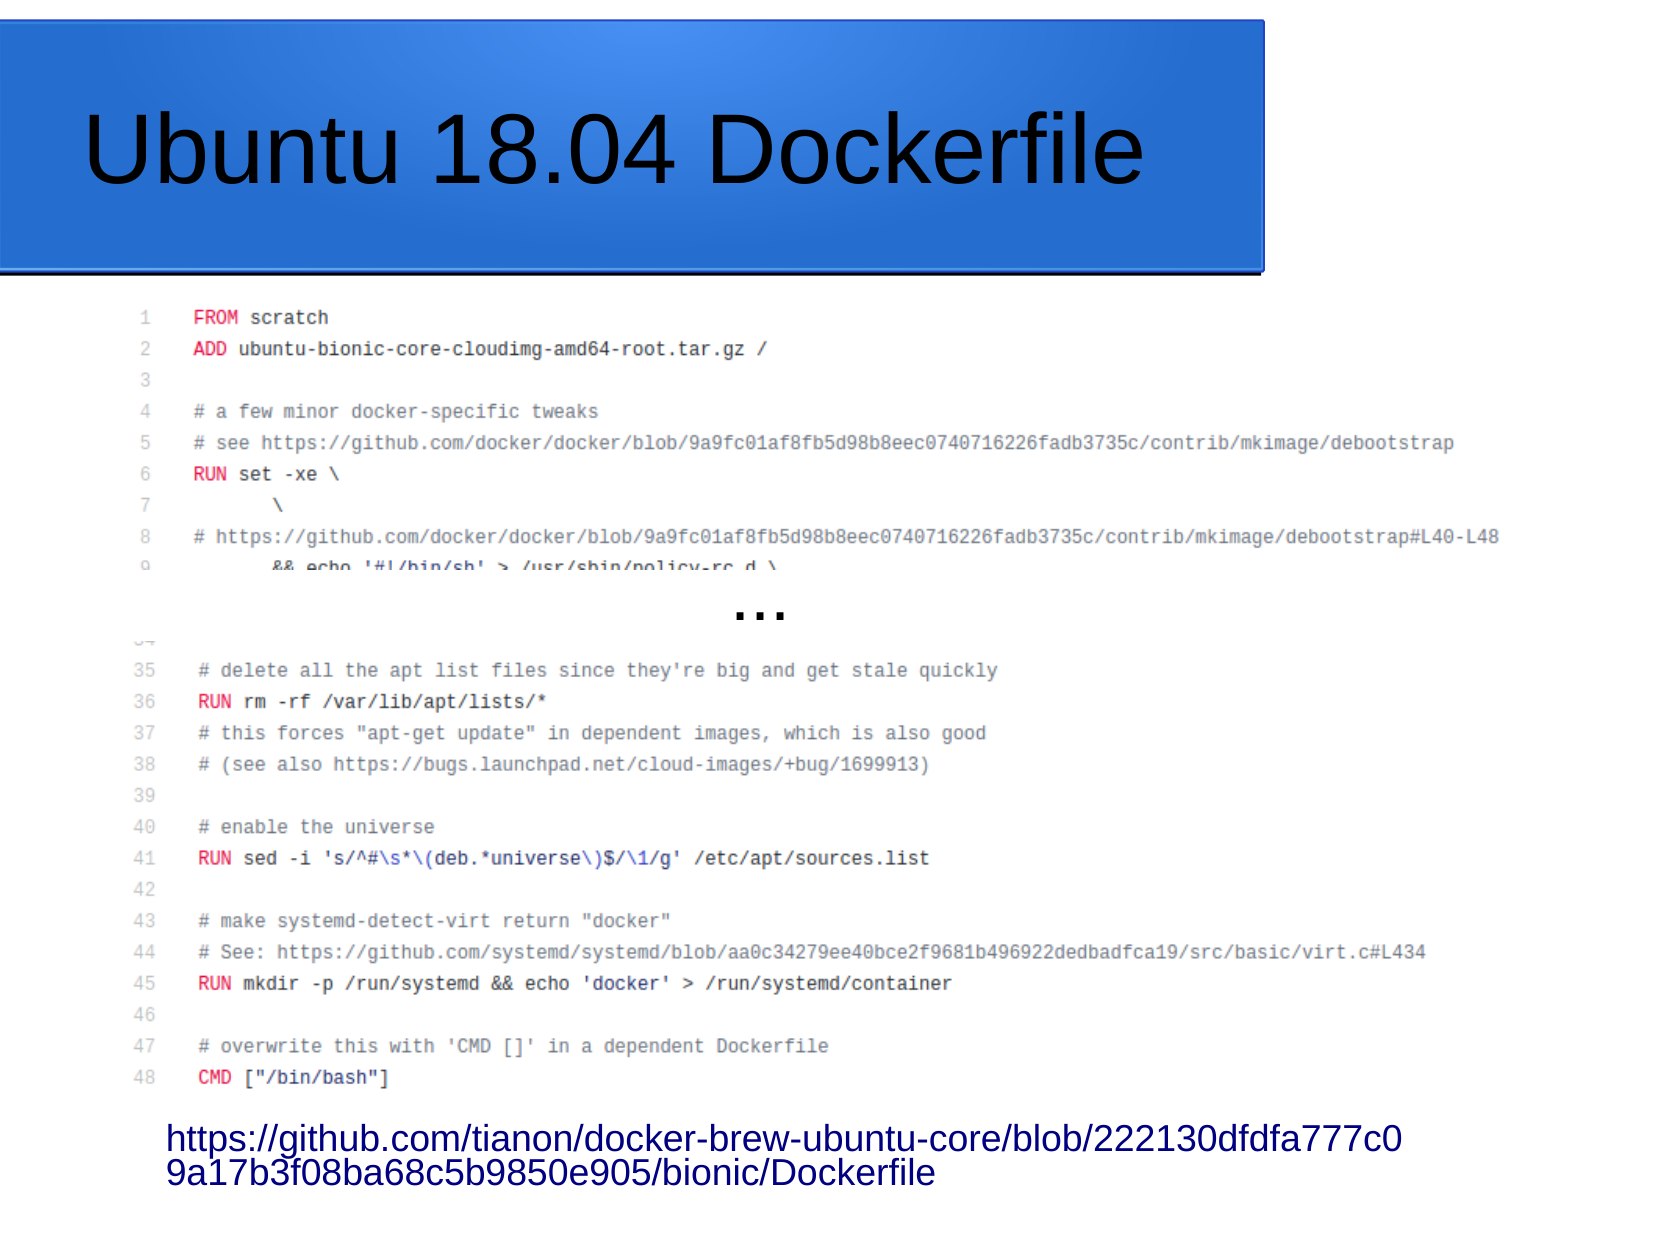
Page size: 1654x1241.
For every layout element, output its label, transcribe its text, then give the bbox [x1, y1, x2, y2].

text_box https://github.com/tianon/docker-brew-ubuntu-core/blob/222130dfdfa777c09a17b3f08ba68c5b9850e905/bionic/Dockerfile [151, 1110, 1426, 1209]
title Ubuntu 18.04 Dockerfile [82, 47, 1235, 252]
list ... [660, 555, 956, 704]
picture [120, 641, 1576, 1096]
picture [120, 307, 1505, 571]
